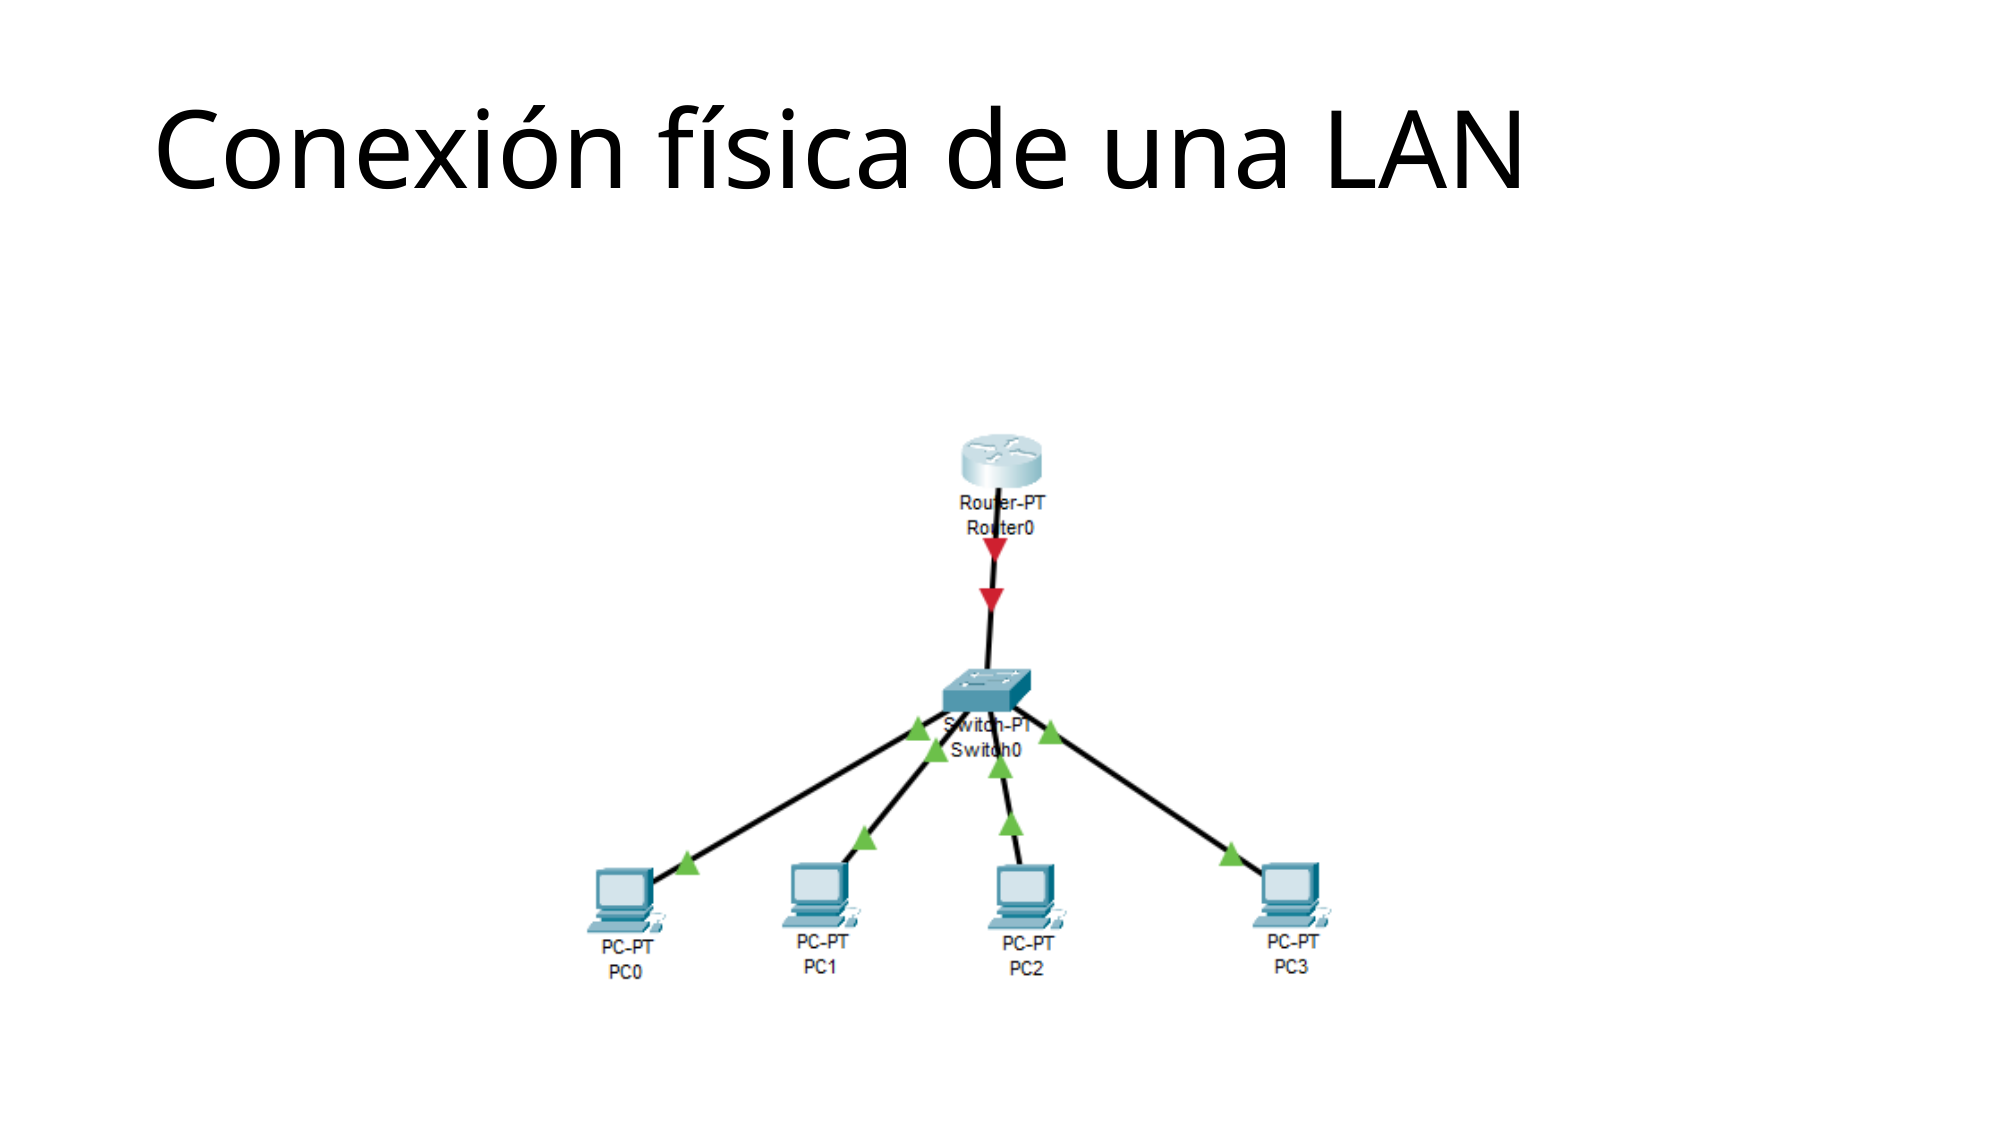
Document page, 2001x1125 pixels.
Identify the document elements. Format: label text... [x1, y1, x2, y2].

title Conexión física de una LAN [137, 30, 1863, 278]
picture [482, 302, 1518, 1033]
